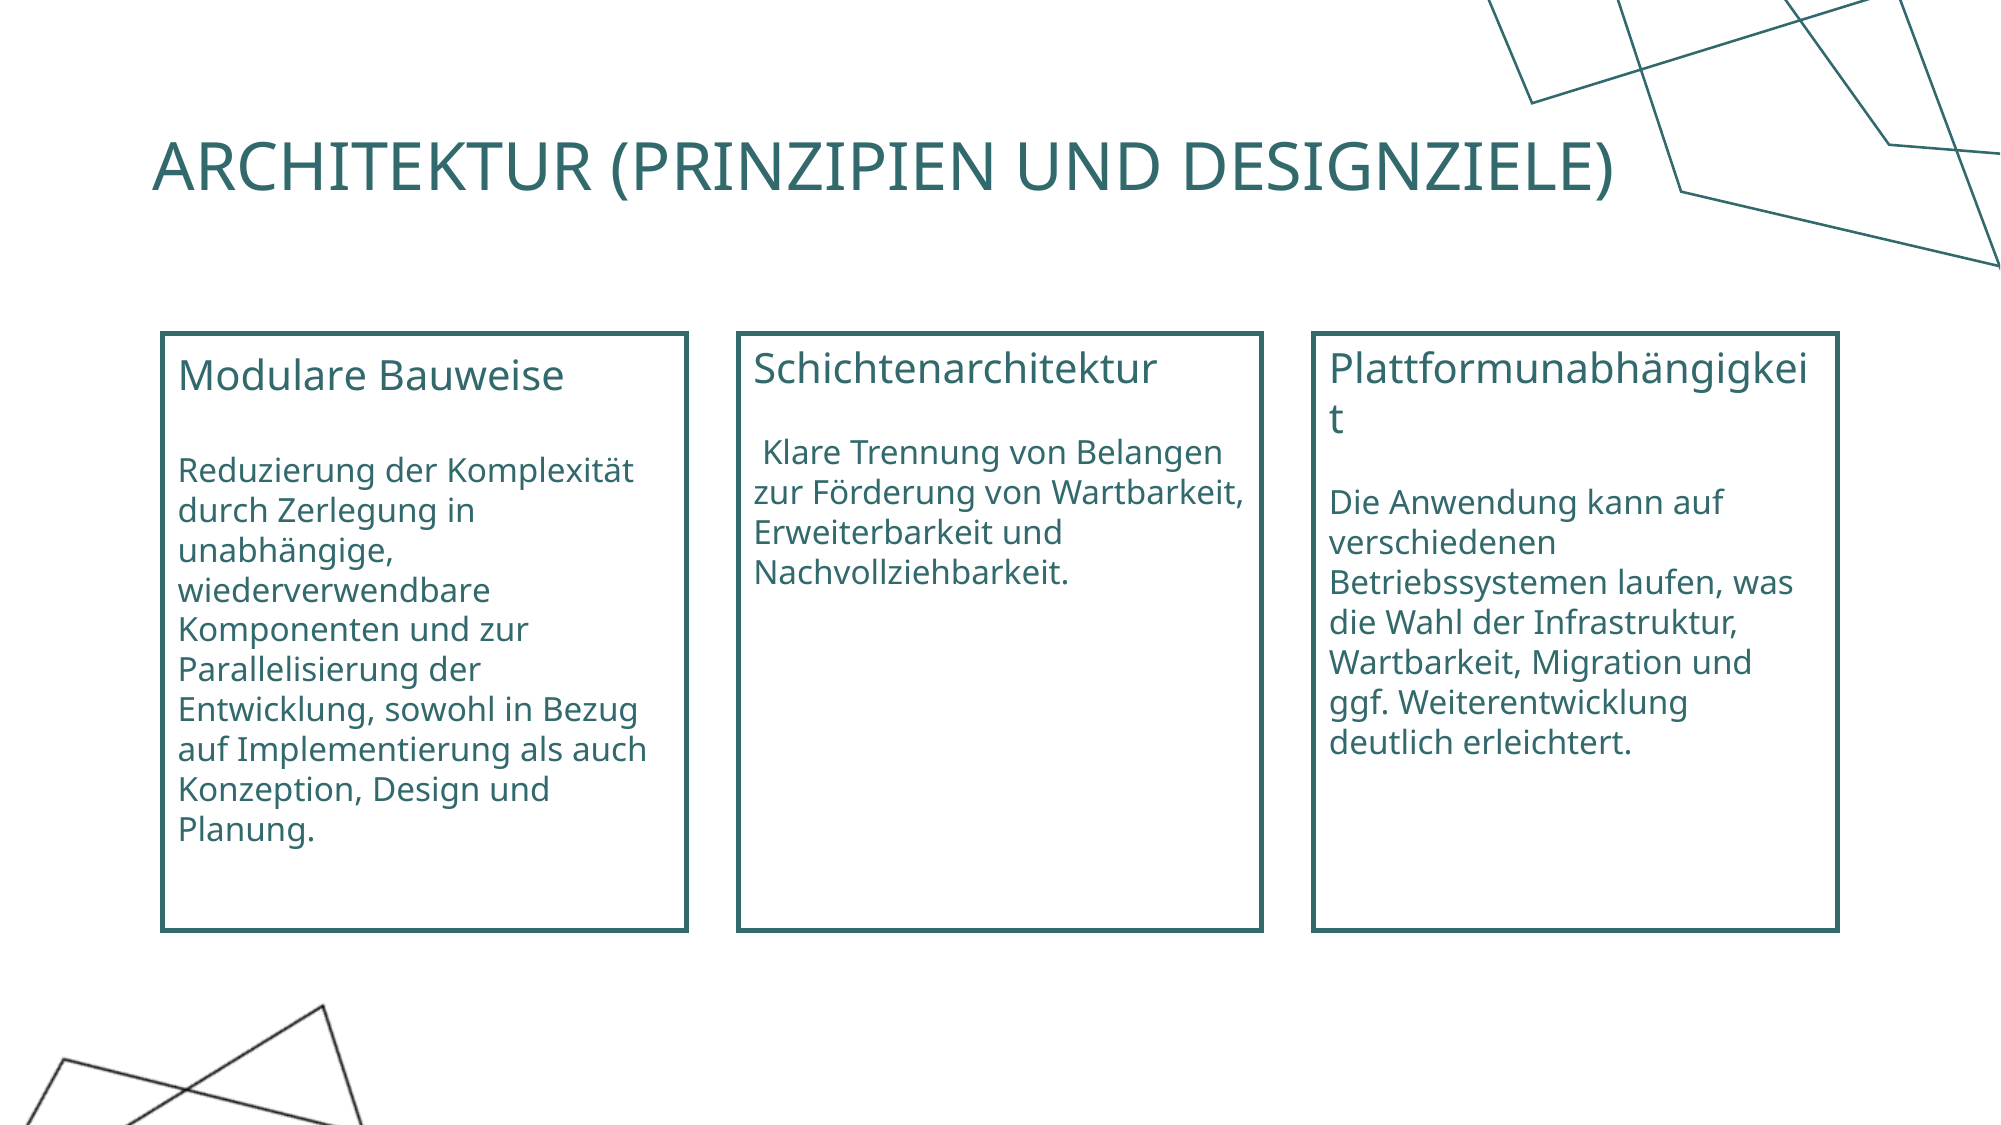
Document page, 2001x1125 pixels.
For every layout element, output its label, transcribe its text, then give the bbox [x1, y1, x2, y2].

title Architektur (Prinzipien und Designziele) [137, 59, 1863, 278]
text_box Modulare Bauweise Reduzierung der Komplexität durch Zerlegung in unabhängige, wiederverwendbare Komponenten und zur Parallelisierung der Entwicklung, sowohl in Bezug auf Implementierung als auch Konzeption, Design und Planung. [162, 341, 687, 700]
text_box Schichtenarchitektur Klare Trennung von Belangen zur Förderung von Wartbarkeit, Erweiterbarkeit und Nachvollziehbarkeit. [738, 333, 1262, 562]
text_box Plattformunabhängigkeit Die Anwendung kann auf verschiedenen Betriebssystemen laufen, was die Wahl der Infrastruktur, Wartbarkeit, Migration und ggf. Weiterentwicklung deutlich erleichtert. [1313, 333, 1838, 602]
